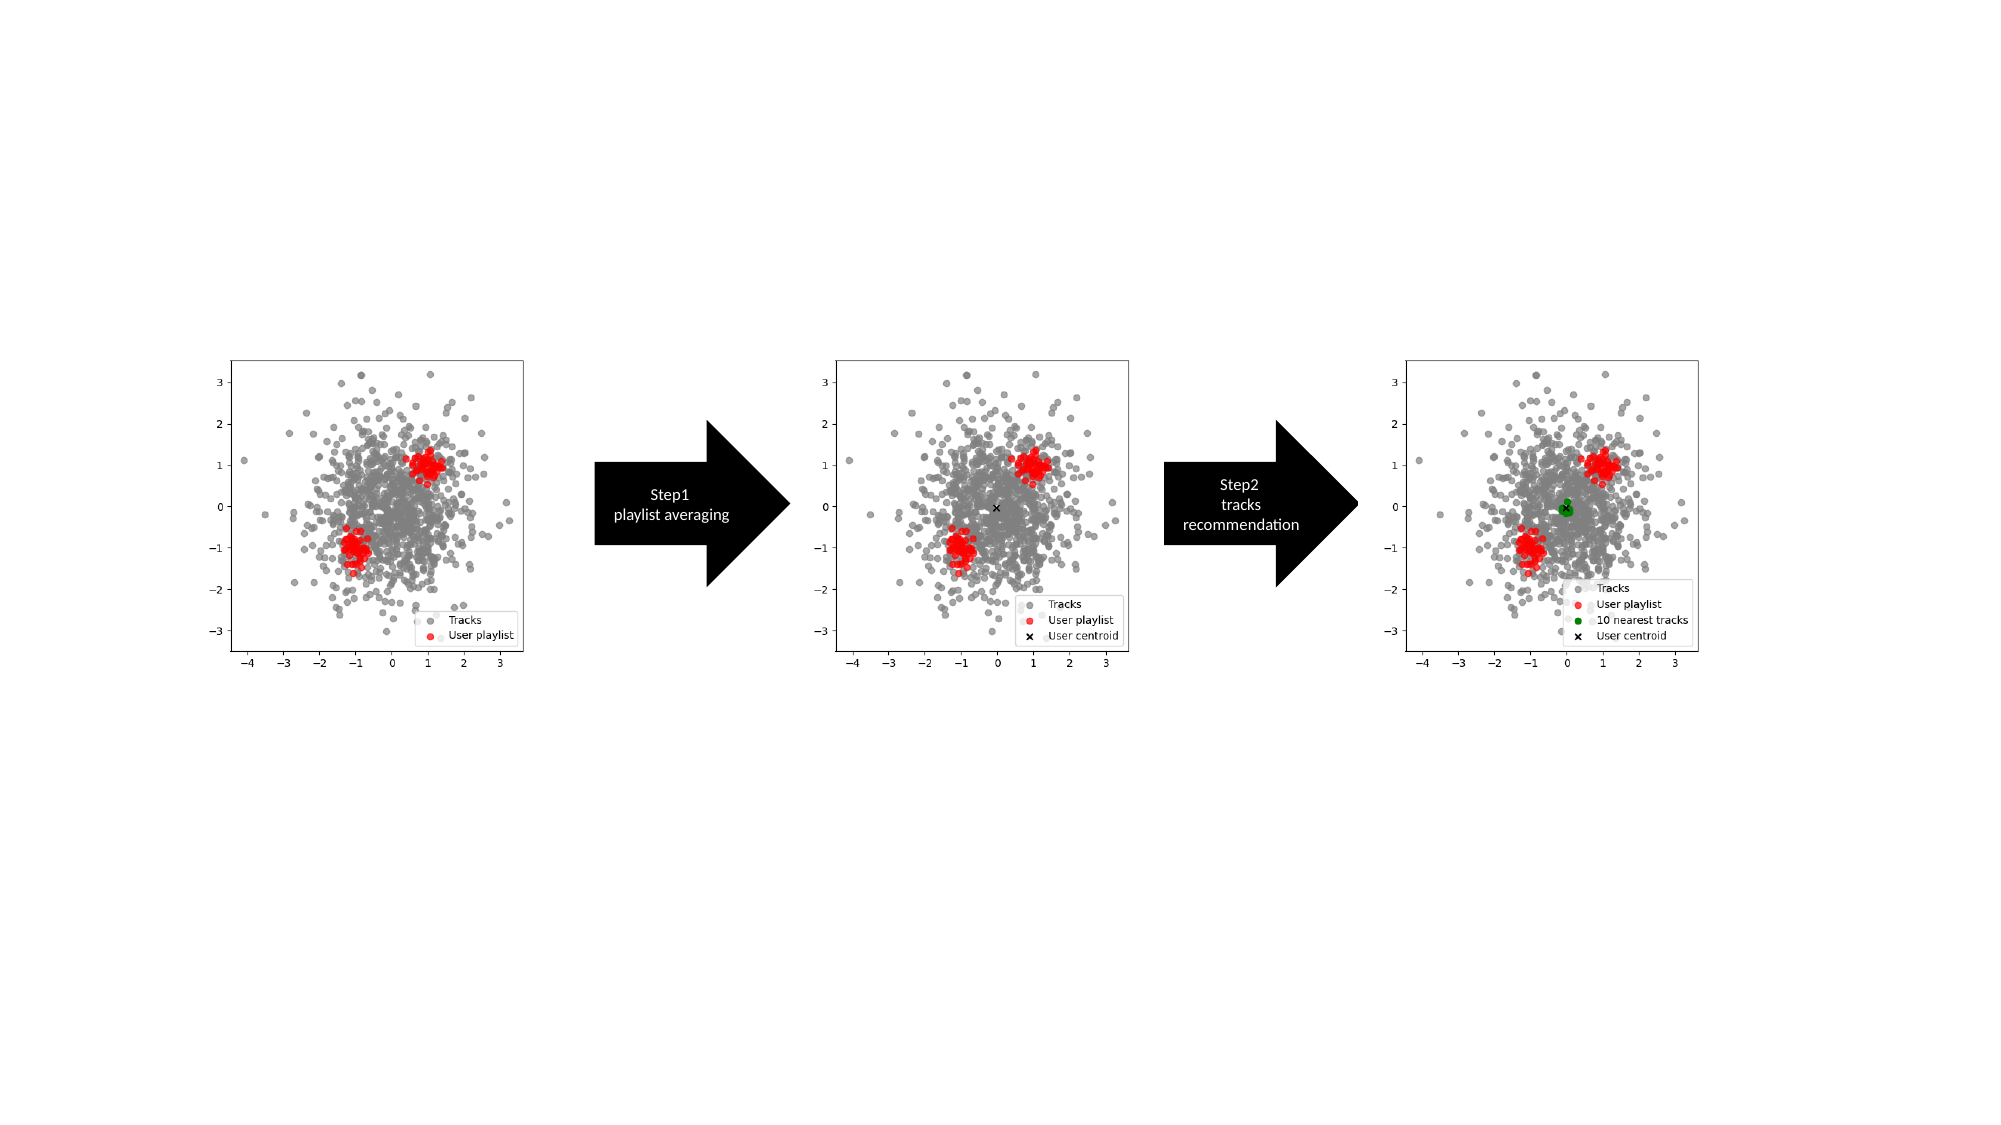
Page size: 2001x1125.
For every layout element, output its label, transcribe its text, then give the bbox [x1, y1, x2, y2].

picture [1358, 315, 1735, 692]
text_box Step1 playlist averaging [595, 422, 789, 585]
text_box Step2 tracks recommendation [1165, 422, 1358, 585]
picture [183, 315, 560, 692]
picture [788, 315, 1166, 692]
